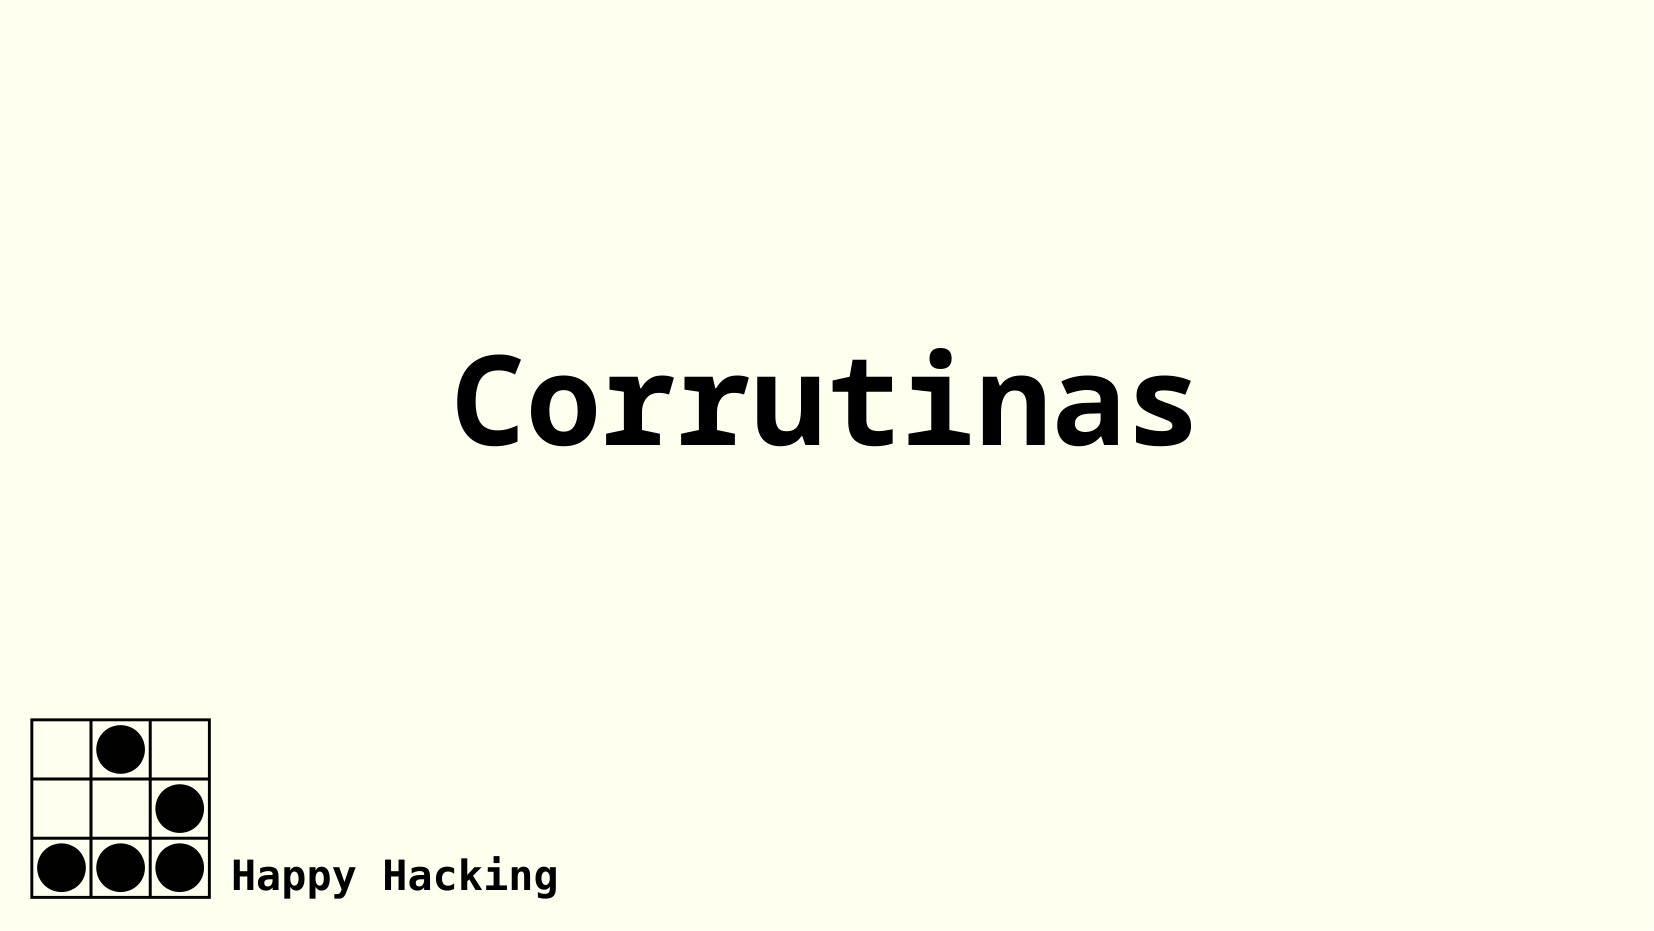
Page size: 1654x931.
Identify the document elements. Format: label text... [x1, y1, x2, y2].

text_box Happy Hacking [216, 820, 606, 909]
picture [17, 705, 224, 912]
subtitle Corrutinas [82, 37, 1571, 758]
